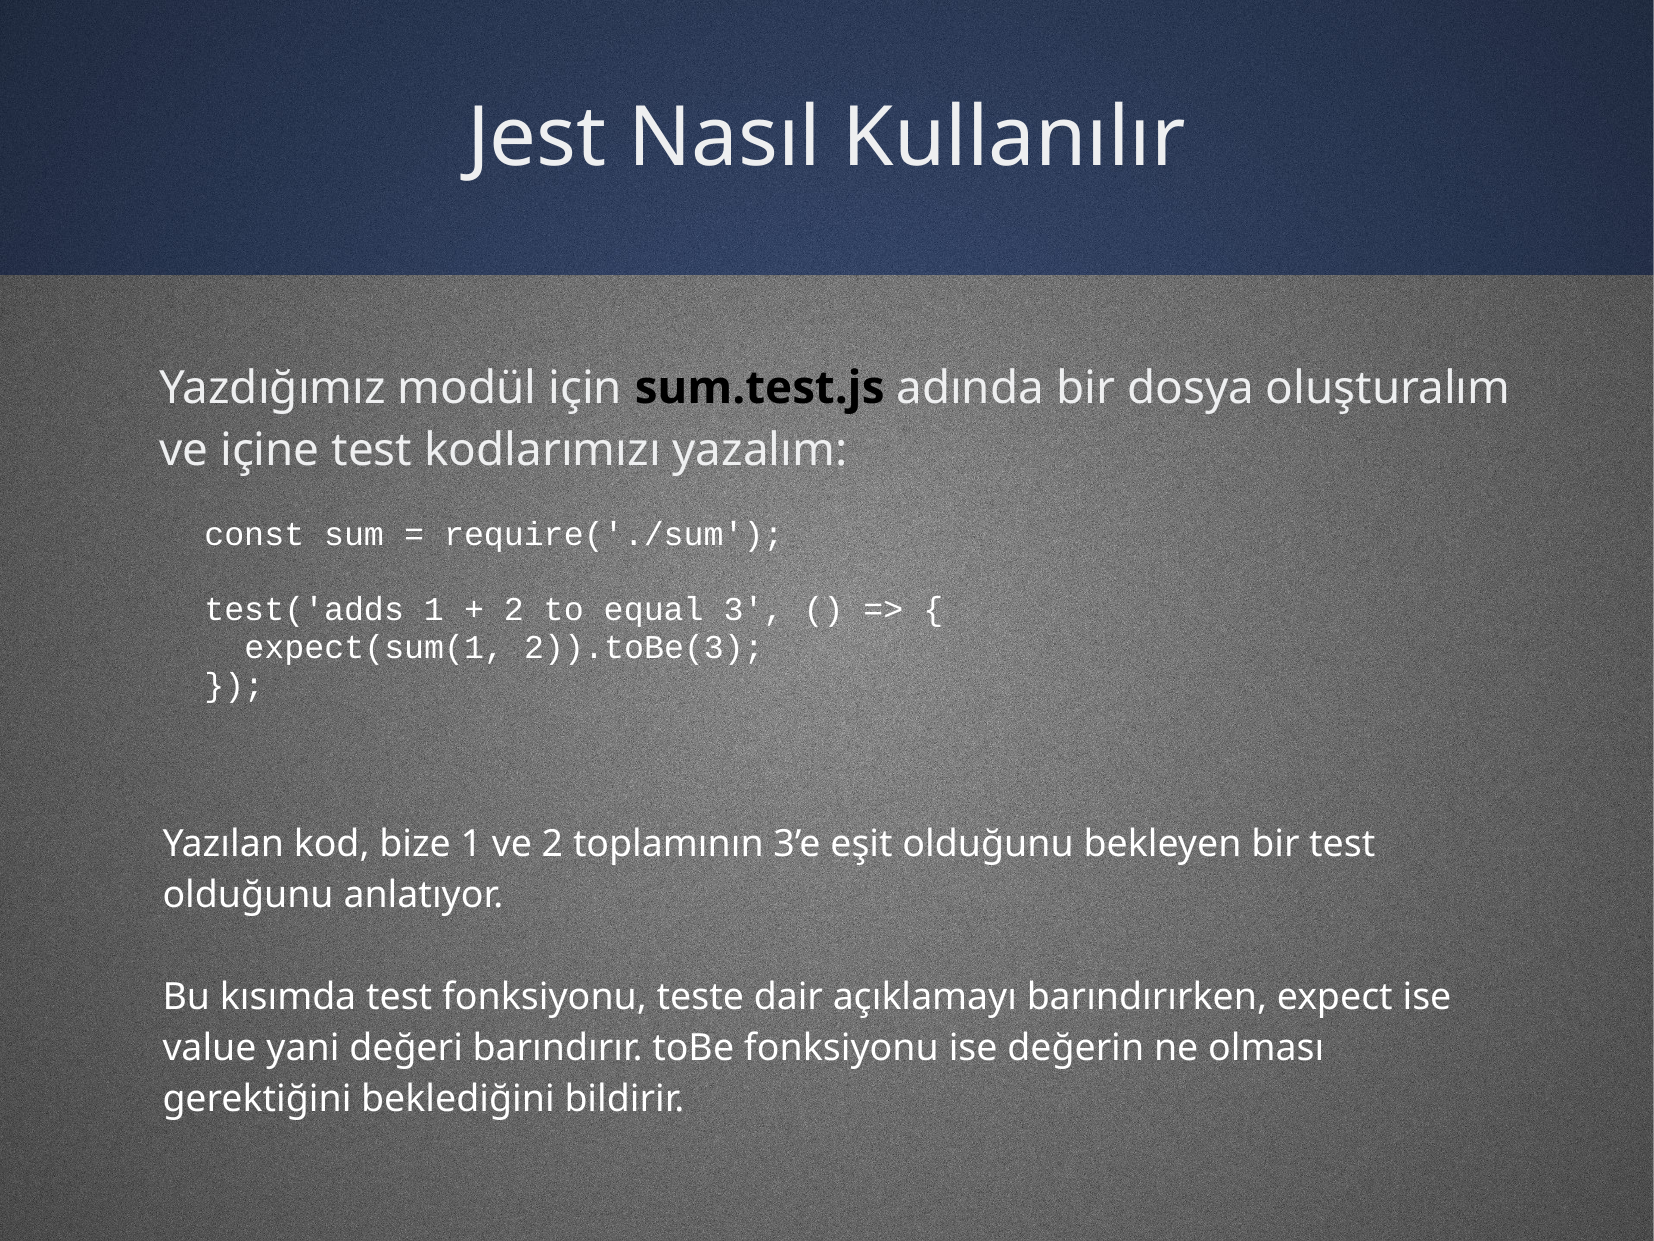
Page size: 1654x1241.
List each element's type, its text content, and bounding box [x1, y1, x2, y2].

text_box Yazılan kod, bize 1 ve 2 toplamının 3’e eşit olduğunu bekleyen bir test olduğunu anlatıyor. Bu kısımda test fonksiyonu, teste dair açıklamayı barındırırken, expect ise value yani değeri barındırır. toBe fonksiyonu ise değerin ne olması gerektiğini beklediğini bildirir. [147, 809, 1506, 1086]
title Jest Nasıl Kullanılır [88, 29, 1565, 237]
text_box const sum = require('./sum'); test('adds 1 + 2 to equal 3', () => { expect(sum(1, 2)).toBe(3); }); [189, 510, 960, 768]
list Yazdığımız modül için sum.test.js adında bir dosya oluşturalım ve içine test kodlarımızı yazalım: [88, 354, 1565, 1063]
picture [0, 0, 1654, 1241]
